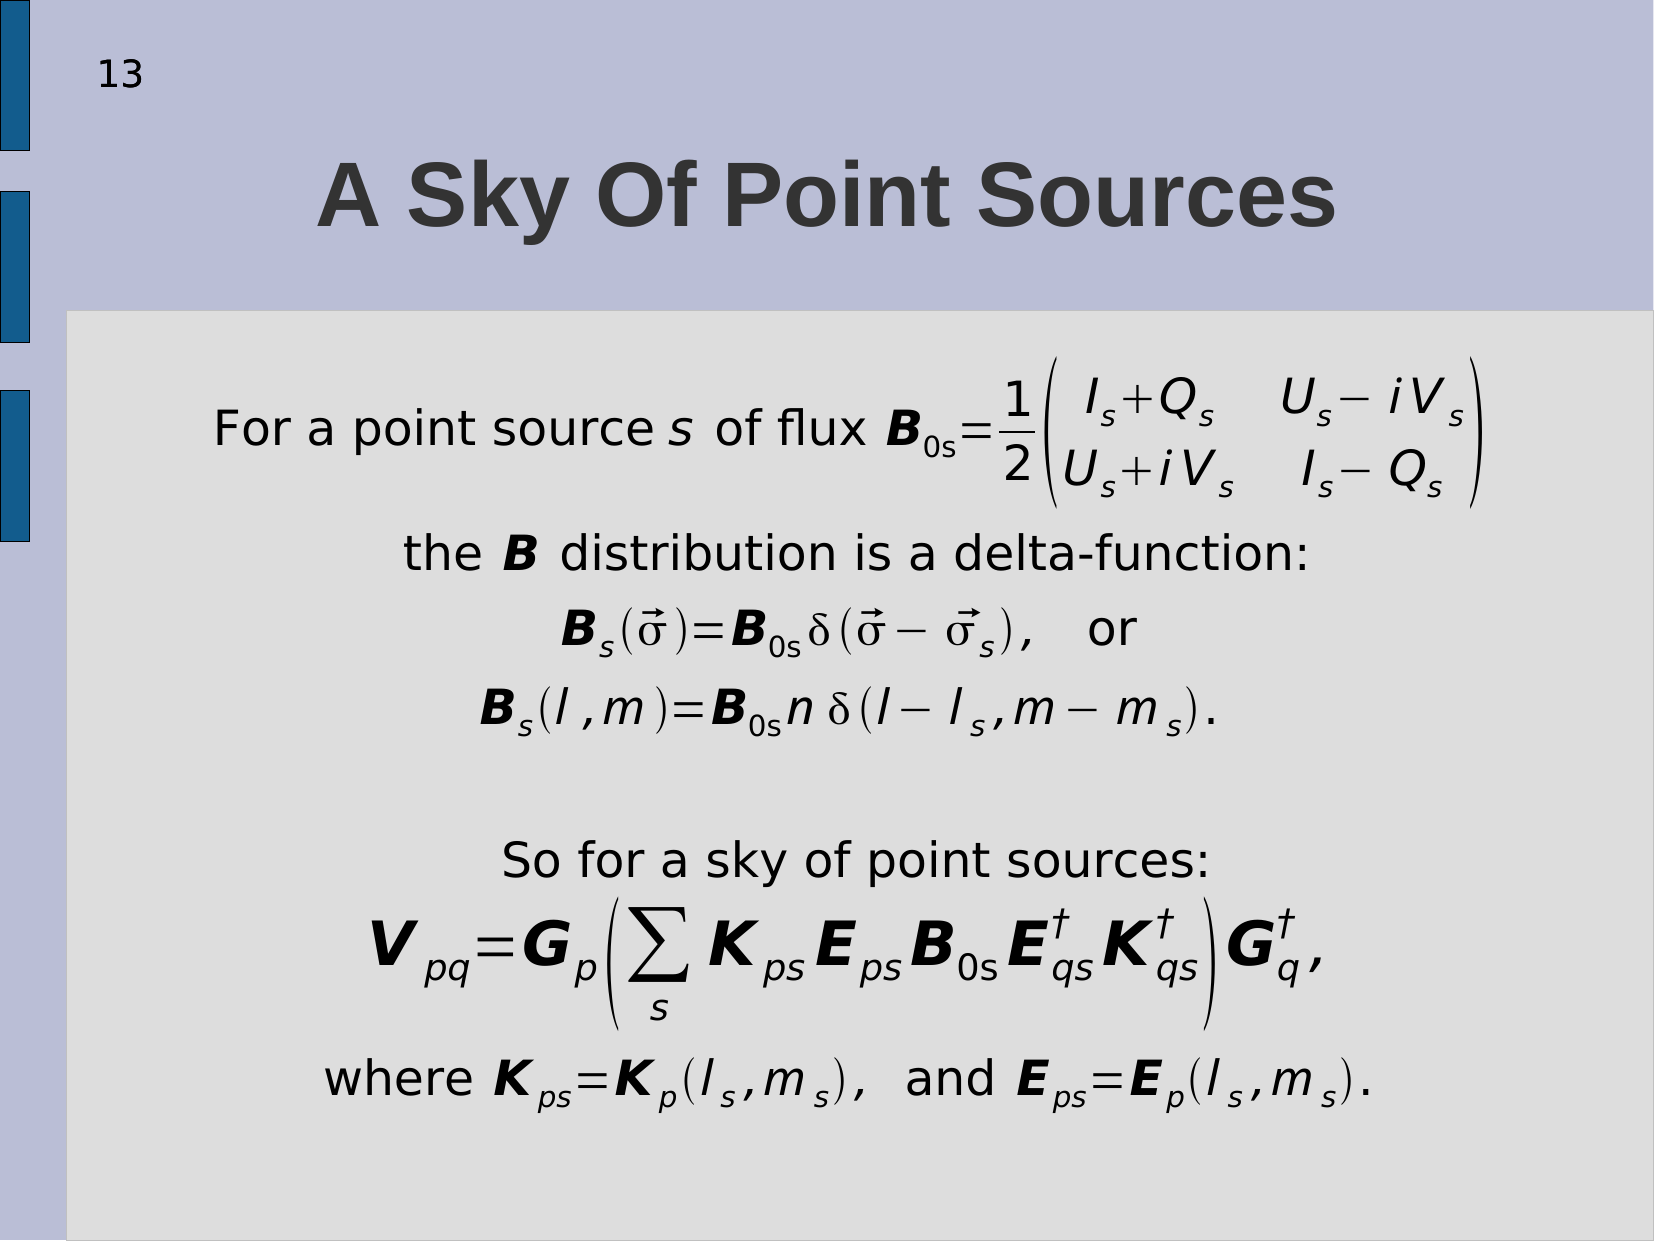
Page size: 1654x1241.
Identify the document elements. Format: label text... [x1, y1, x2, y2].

title A Sky Of Point Sources [121, 91, 1534, 299]
chart [206, 354, 1492, 1115]
text_box <number> [84, 45, 319, 119]
